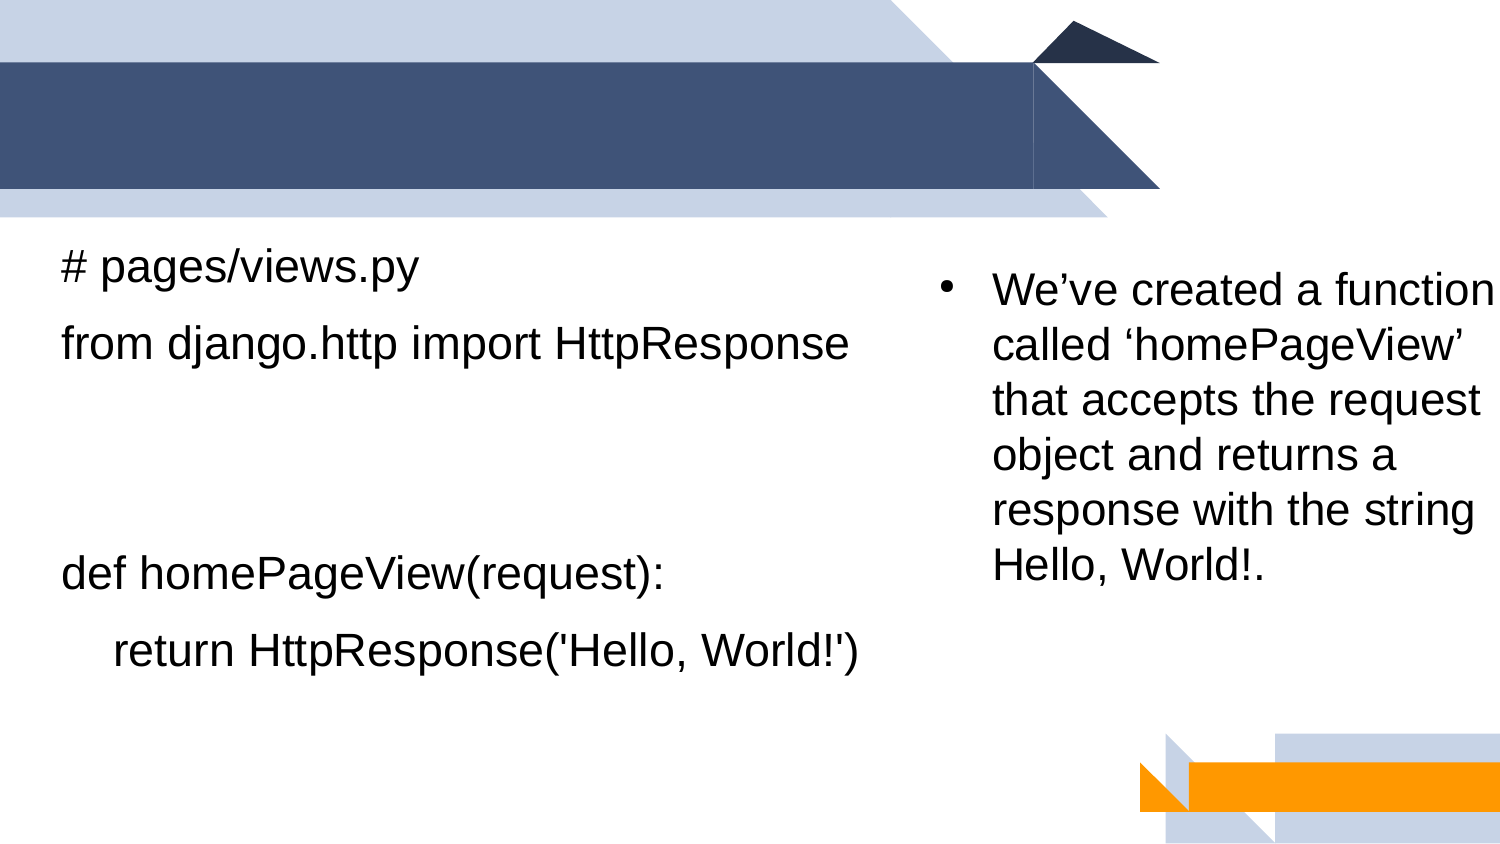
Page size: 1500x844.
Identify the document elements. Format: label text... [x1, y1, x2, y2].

list # pages/views.py from django.http import HttpResponse def homePageView(request): return HttpResponse('Hello, World!') [11, 236, 910, 683]
list We’ve created a function called ‘homePageView’ that accepts the request object and returns a response with the string Hello, World!. [921, 259, 1500, 756]
